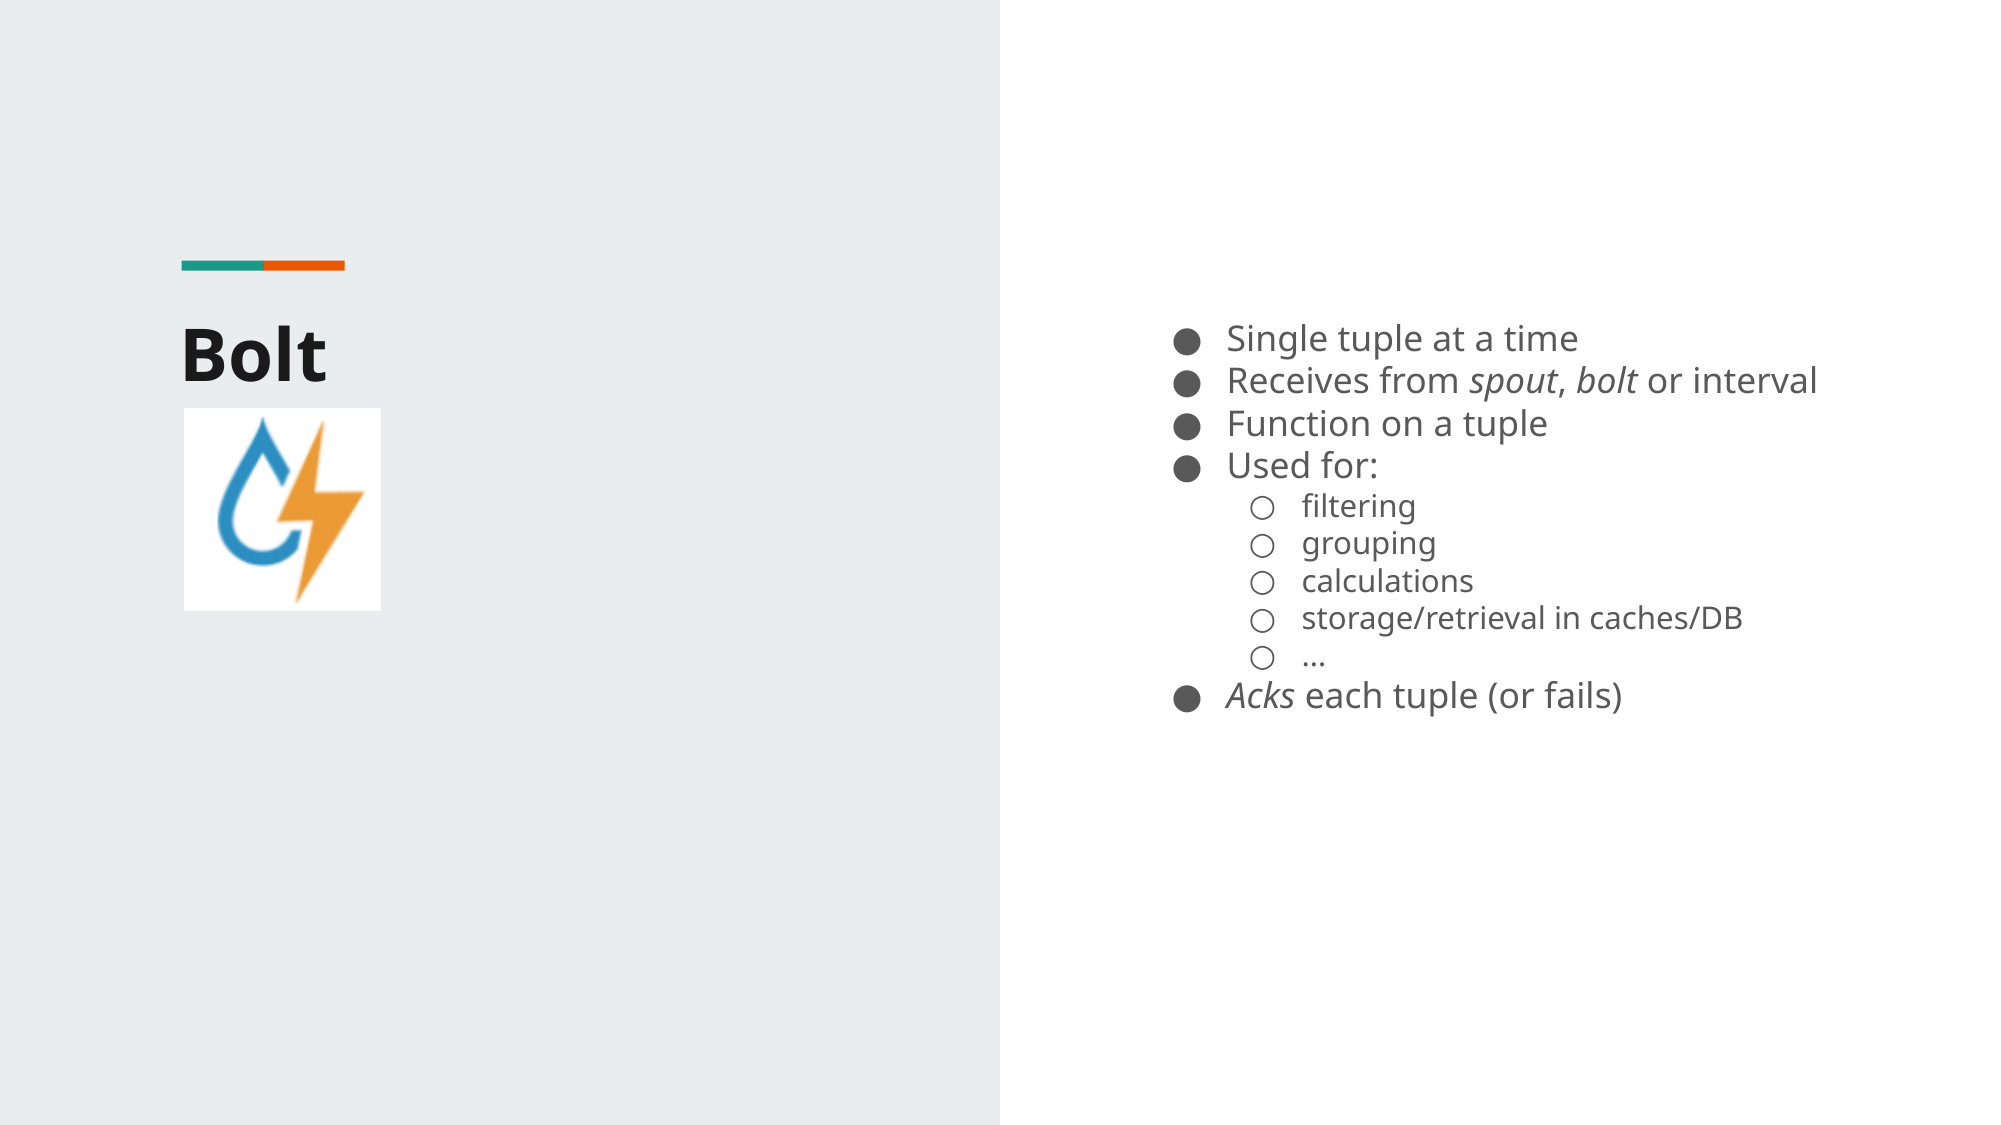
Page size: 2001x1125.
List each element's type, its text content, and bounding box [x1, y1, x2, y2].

picture [184, 408, 381, 611]
title Bolt [159, 288, 882, 658]
list Single tuple at a time Receives from spout, bolt or interval Function on a tuple Used for: filtering grouping calculations storage/retrieval in caches/DB … Acks each tuple (or fails) [1131, 295, 1870, 958]
